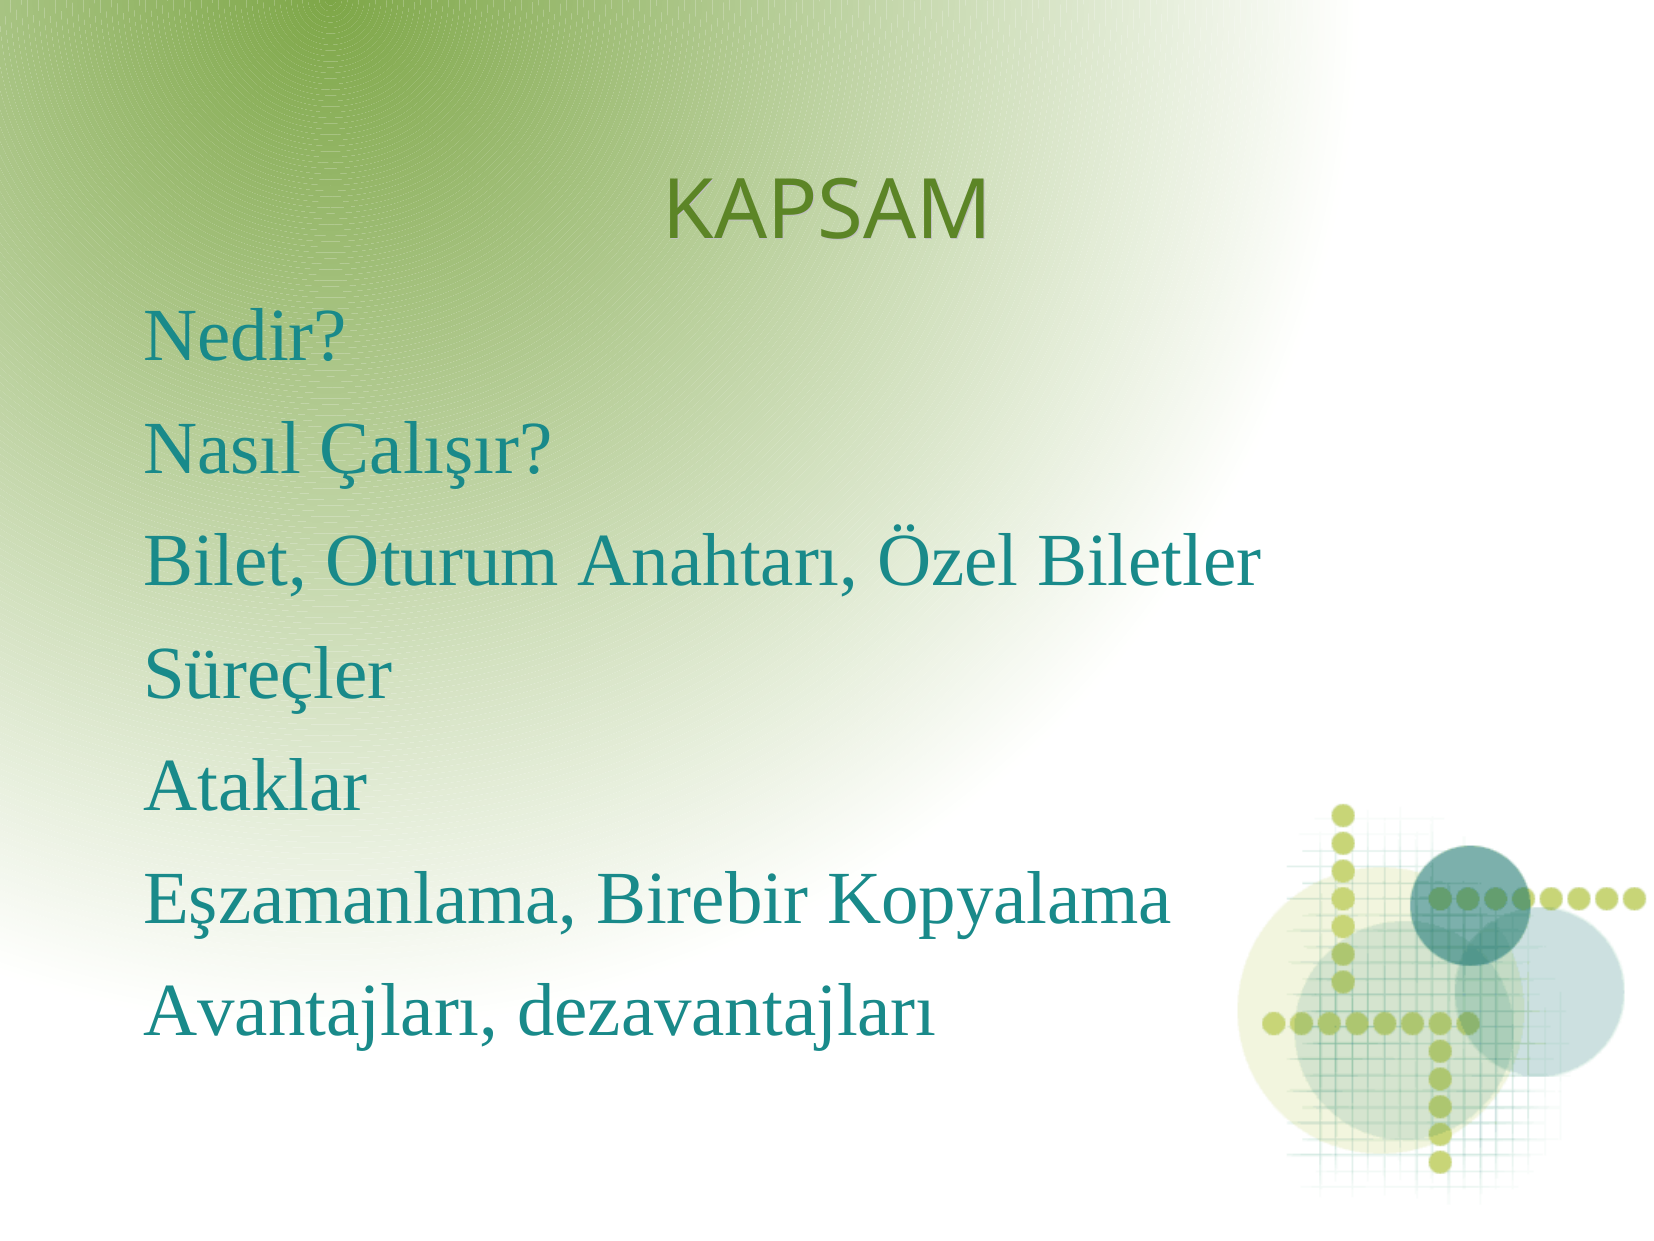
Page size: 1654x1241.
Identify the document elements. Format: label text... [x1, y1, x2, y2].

list Nedir? Nasıl Çalışır? Bilet, Oturum Anahtarı, Özel Biletler Süreçler Ataklar Eşzamanlama, Birebir Kopyalama Avantajları, dezavantajları [125, 293, 1538, 1170]
picture [1224, 792, 1654, 1211]
title KAPSAM [121, 102, 1534, 311]
